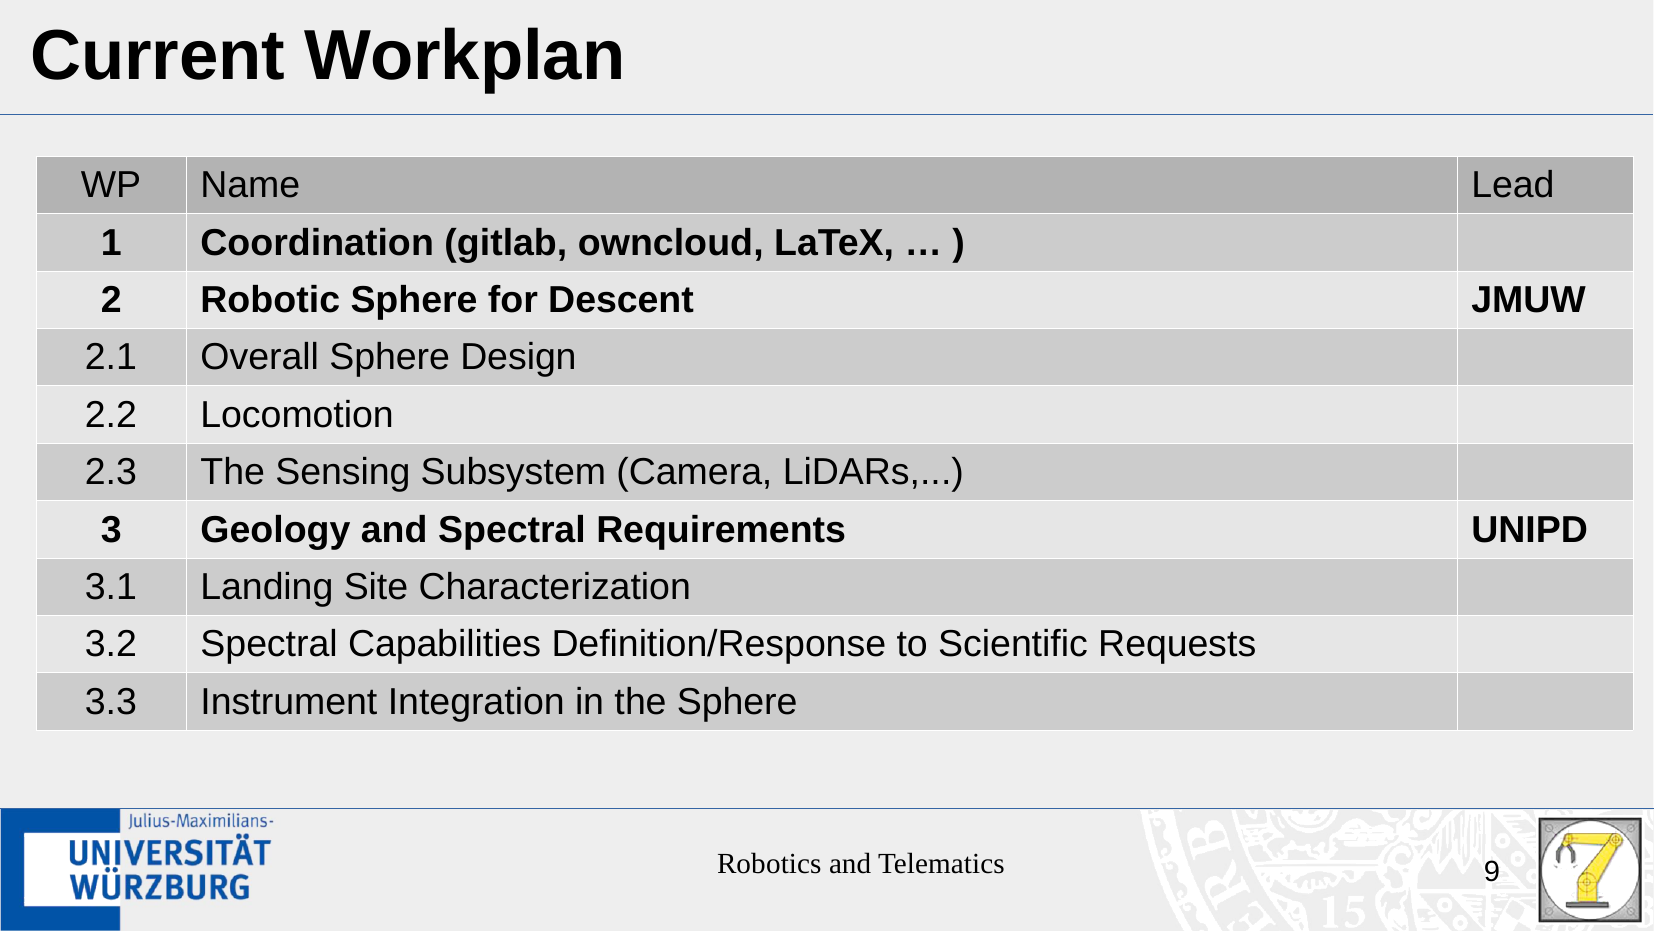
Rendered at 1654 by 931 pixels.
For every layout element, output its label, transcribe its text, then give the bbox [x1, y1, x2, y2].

table_cell Coordination (gitlab, owncloud, LaTeX, … ) [187, 214, 1457, 271]
table_cell The Sensing Subsystem (Camera, LiDARs,...) [187, 444, 1457, 500]
table_cell Landing Site Characterization [187, 559, 1457, 615]
table_cell 2.3 [37, 444, 186, 500]
table_cell Spectral Capabilities Definition/Response to Scientific Requests [187, 616, 1457, 672]
table_cell [1458, 444, 1633, 500]
picture [0, 809, 1654, 931]
table_cell 3.3 [37, 673, 186, 730]
table_header Name [187, 157, 1457, 213]
table_cell 1 [37, 214, 186, 271]
table_cell [1458, 673, 1633, 730]
table_cell [1458, 214, 1633, 271]
table_cell [1458, 559, 1633, 615]
table_cell [1458, 329, 1633, 385]
table_header WP [37, 157, 186, 213]
table_cell Overall Sphere Design [187, 329, 1457, 385]
table_cell Robotic Sphere for Descent [187, 272, 1457, 328]
table_cell 3 [37, 501, 186, 558]
table_cell 3.2 [37, 616, 186, 672]
table_cell Locomotion [187, 386, 1457, 443]
table_cell 2.1 [37, 329, 186, 385]
table_cell Instrument Integration in the Sphere [187, 673, 1457, 730]
table_cell [1458, 616, 1633, 672]
title Current Workplan [30, 0, 1636, 111]
table_cell 2.2 [37, 386, 186, 443]
table_header Lead [1458, 157, 1633, 213]
table_cell 3.1 [37, 559, 186, 615]
table_cell UNIPD [1458, 501, 1633, 558]
table_cell JMUW [1458, 272, 1633, 328]
table_cell 2 [37, 272, 186, 328]
table_cell [1458, 386, 1633, 443]
table_cell Geology and Spectral Requirements [187, 501, 1457, 558]
